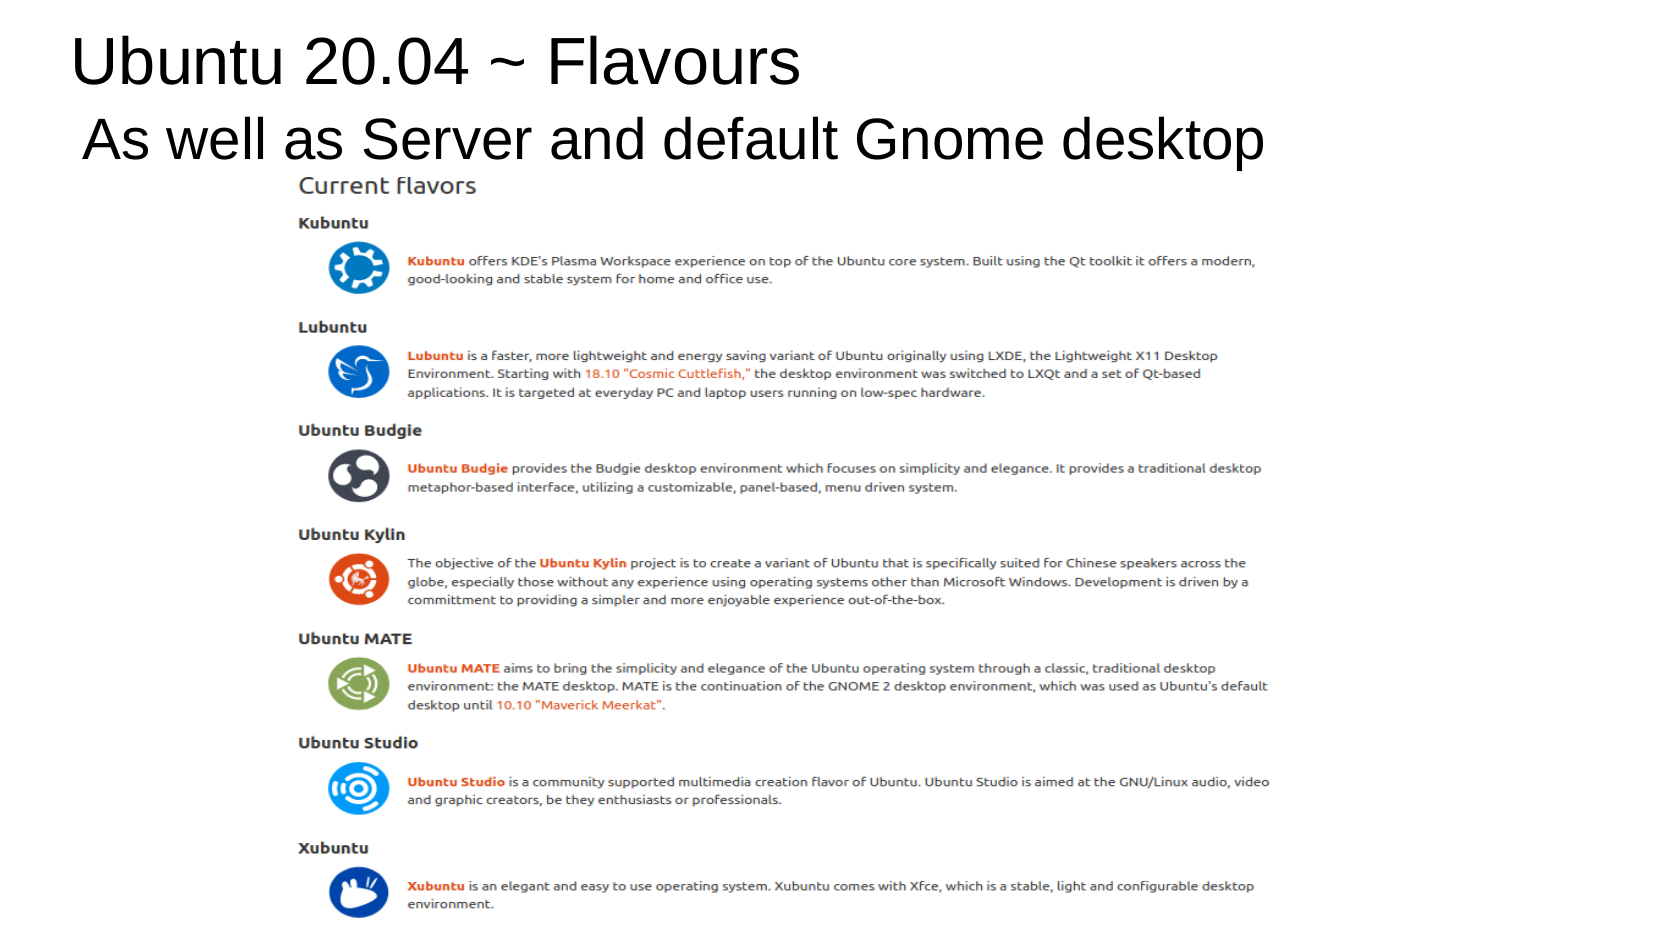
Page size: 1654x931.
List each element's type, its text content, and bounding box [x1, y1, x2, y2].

picture [282, 177, 1300, 922]
title Ubuntu 20.04 ~ Flavours [70, 23, 1560, 99]
subtitle As well as Server and default Gnome desktop [82, 106, 1571, 172]
